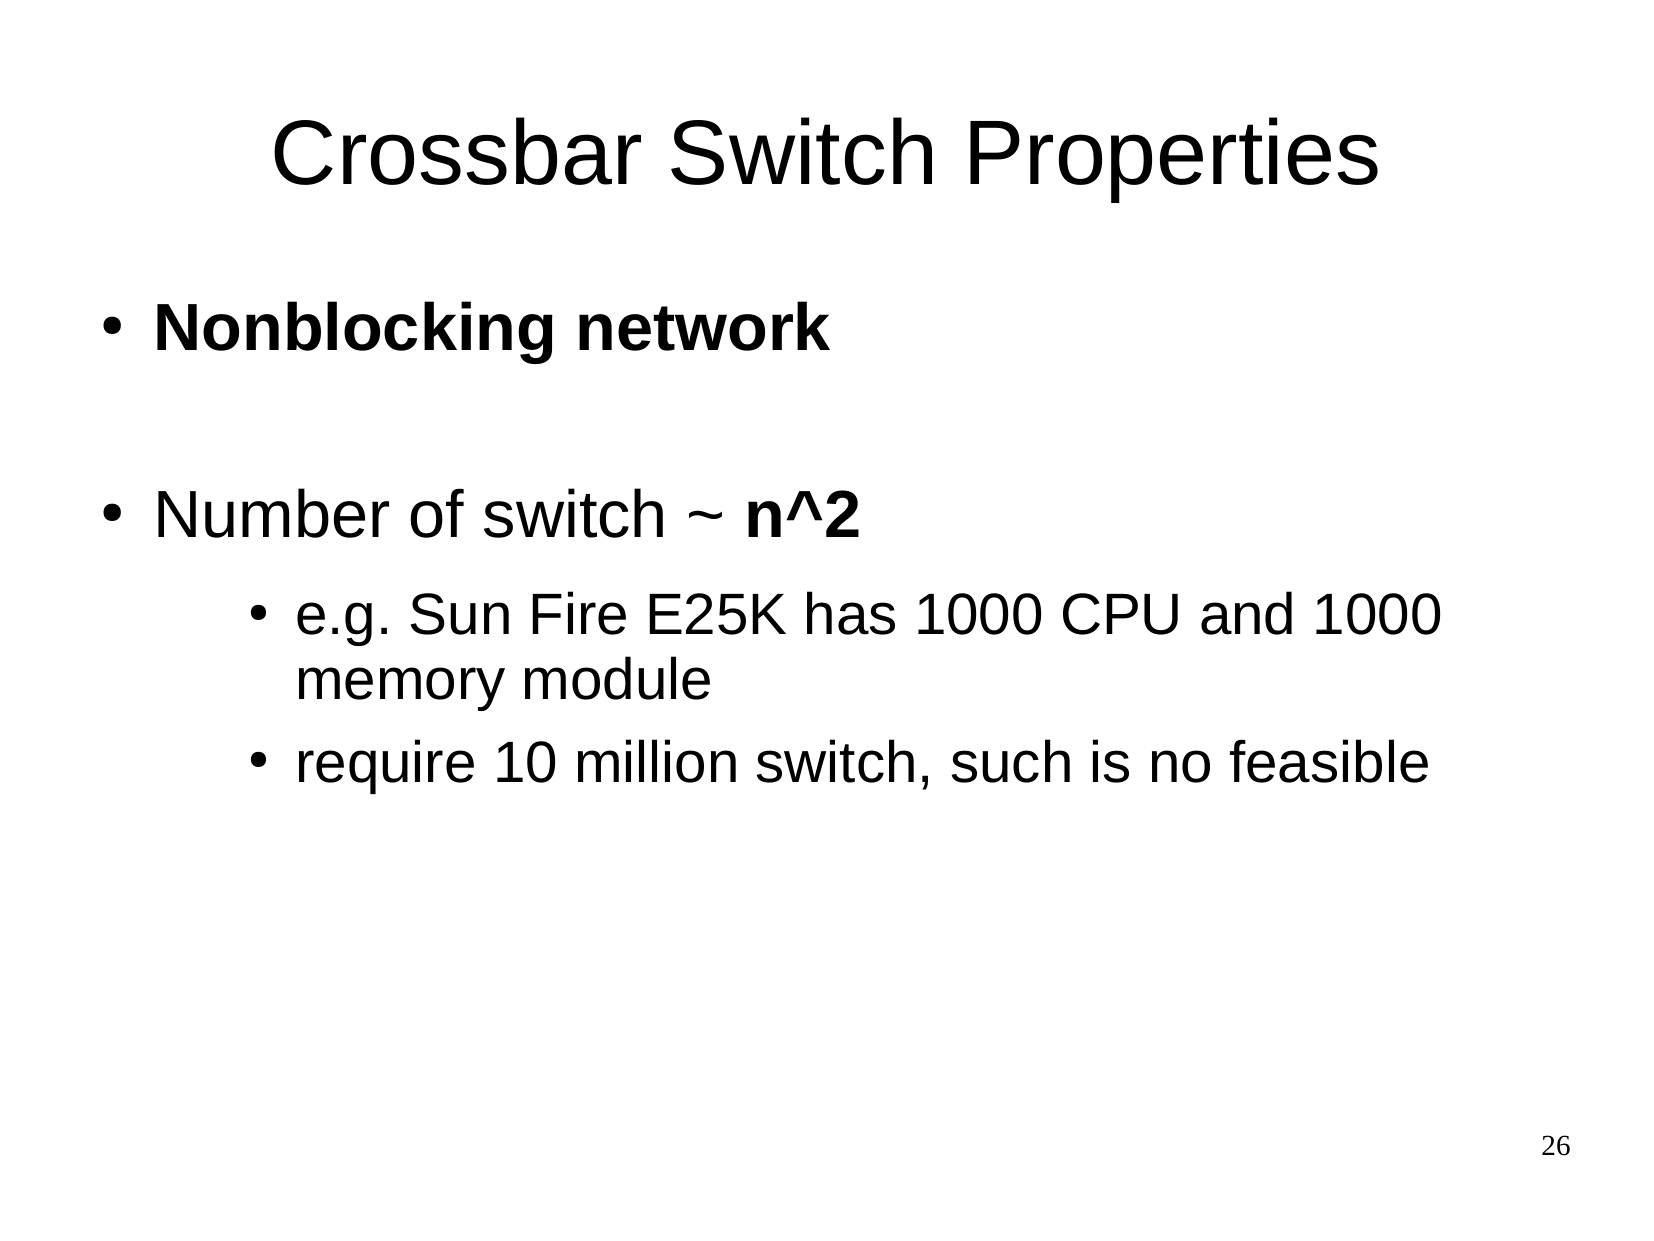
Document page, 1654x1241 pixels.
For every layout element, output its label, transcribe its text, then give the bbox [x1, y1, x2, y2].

list Nonblocking network Number of switch ~ n^2 e.g. Sun Fire E25K has 1000 CPU and 1000 memory module require 10 million switch, such is no feasible [82, 290, 1538, 1010]
title Crossbar Switch Properties [82, 49, 1571, 257]
